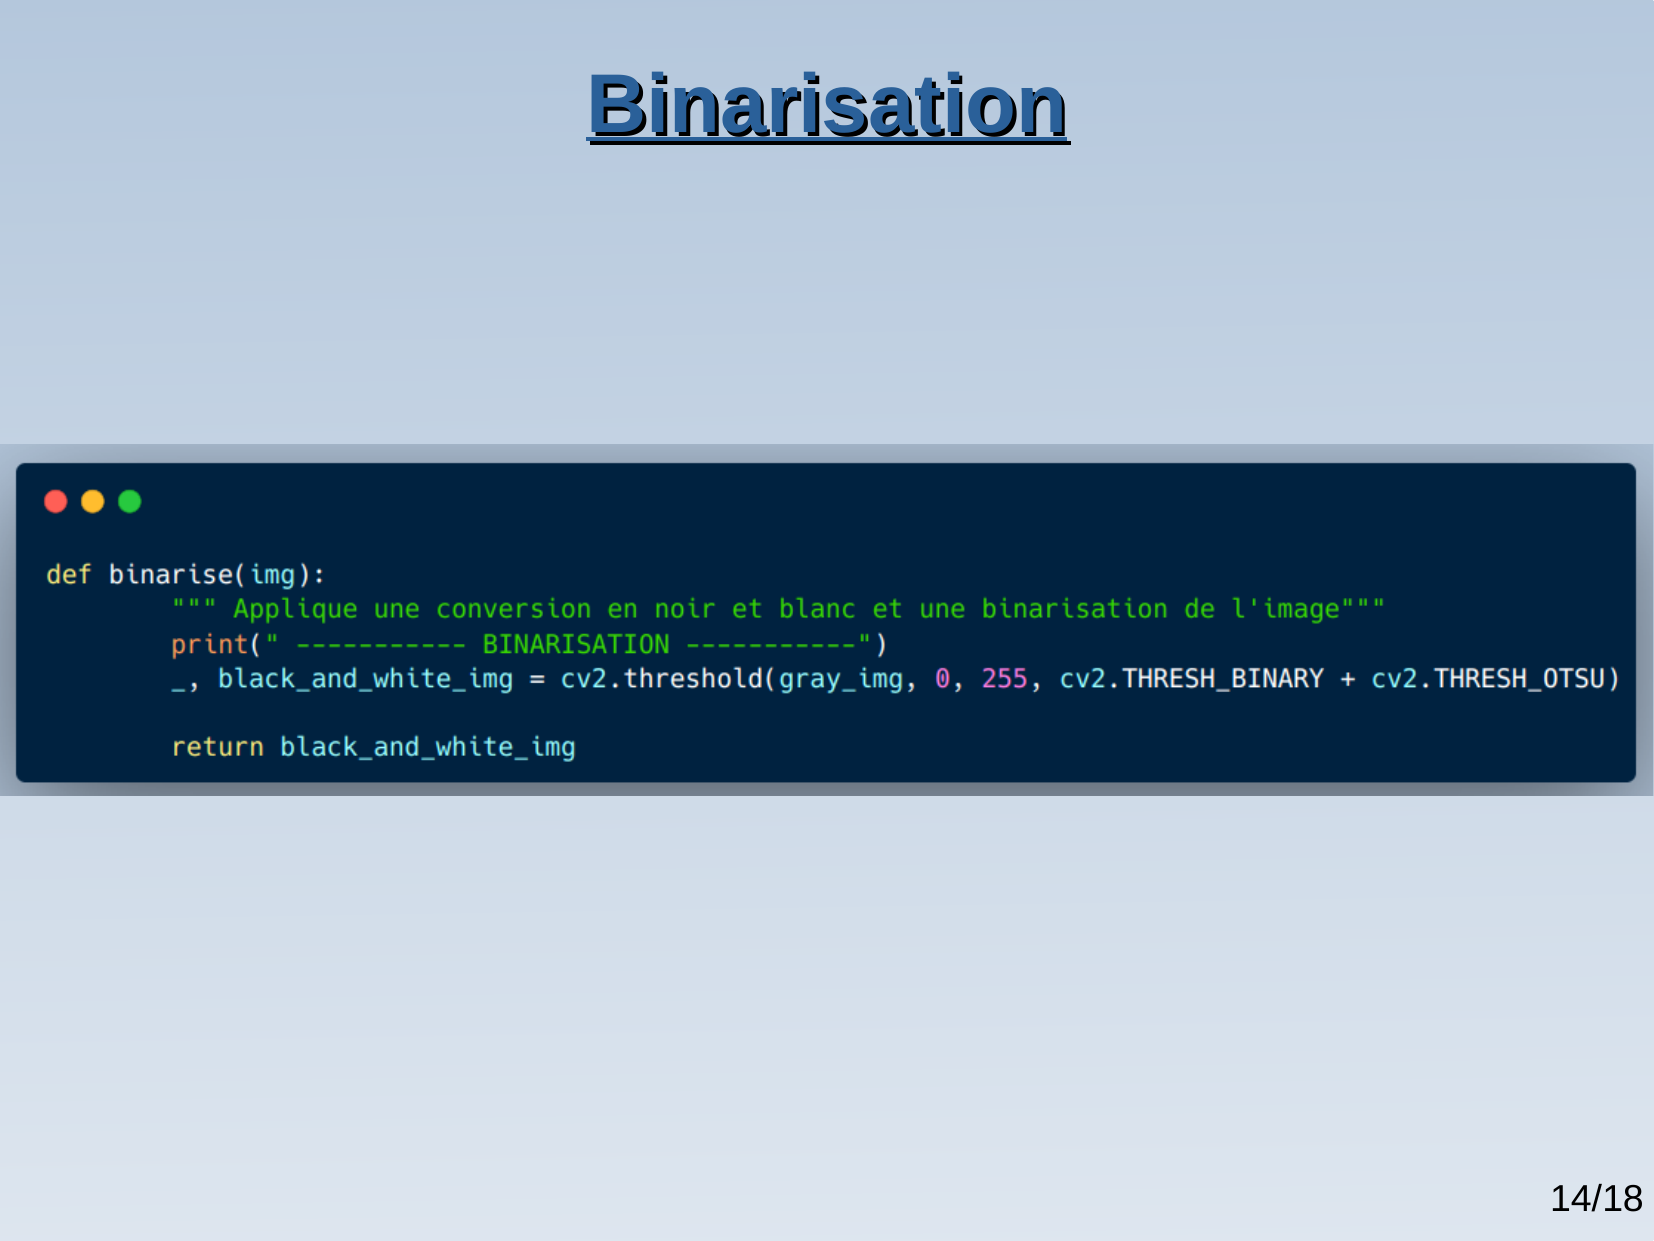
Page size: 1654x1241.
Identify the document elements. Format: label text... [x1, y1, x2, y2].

title Binarisation [82, 0, 1571, 207]
picture [0, 444, 1654, 796]
